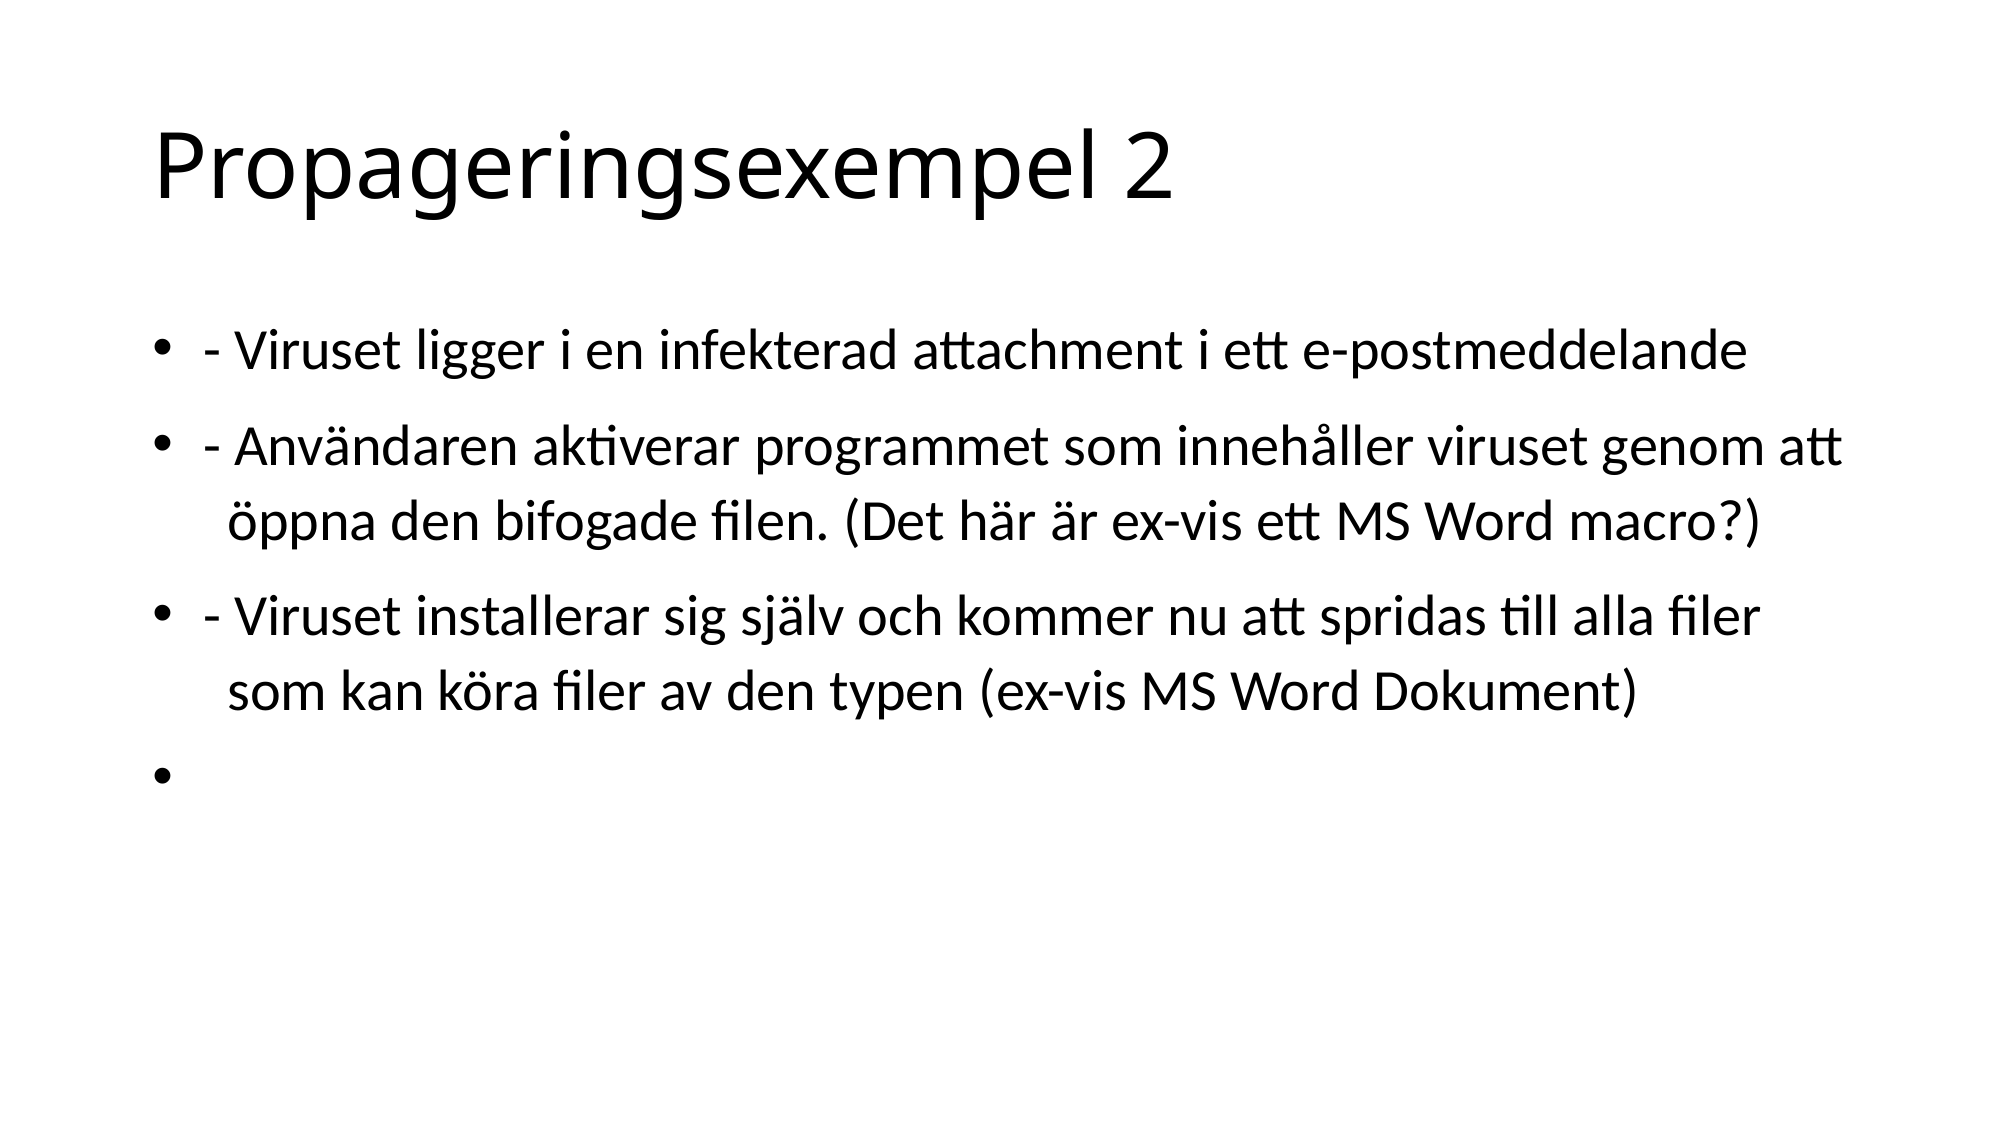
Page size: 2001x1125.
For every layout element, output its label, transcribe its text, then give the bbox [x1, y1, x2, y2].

list - Viruset ligger i en infekterad attachment i ett e-postmeddelande - Användaren aktiverar programmet som innehåller viruset genom att öppna den bifogade filen. (Det här är ex-vis ett MS Word macro?) - Viruset installerar sig själv och kommer nu att spridas till alla filer som kan köra filer av den typen (ex-vis MS Word Dokument) [137, 299, 1863, 1014]
title Propageringsexempel 2 [137, 59, 1863, 278]
